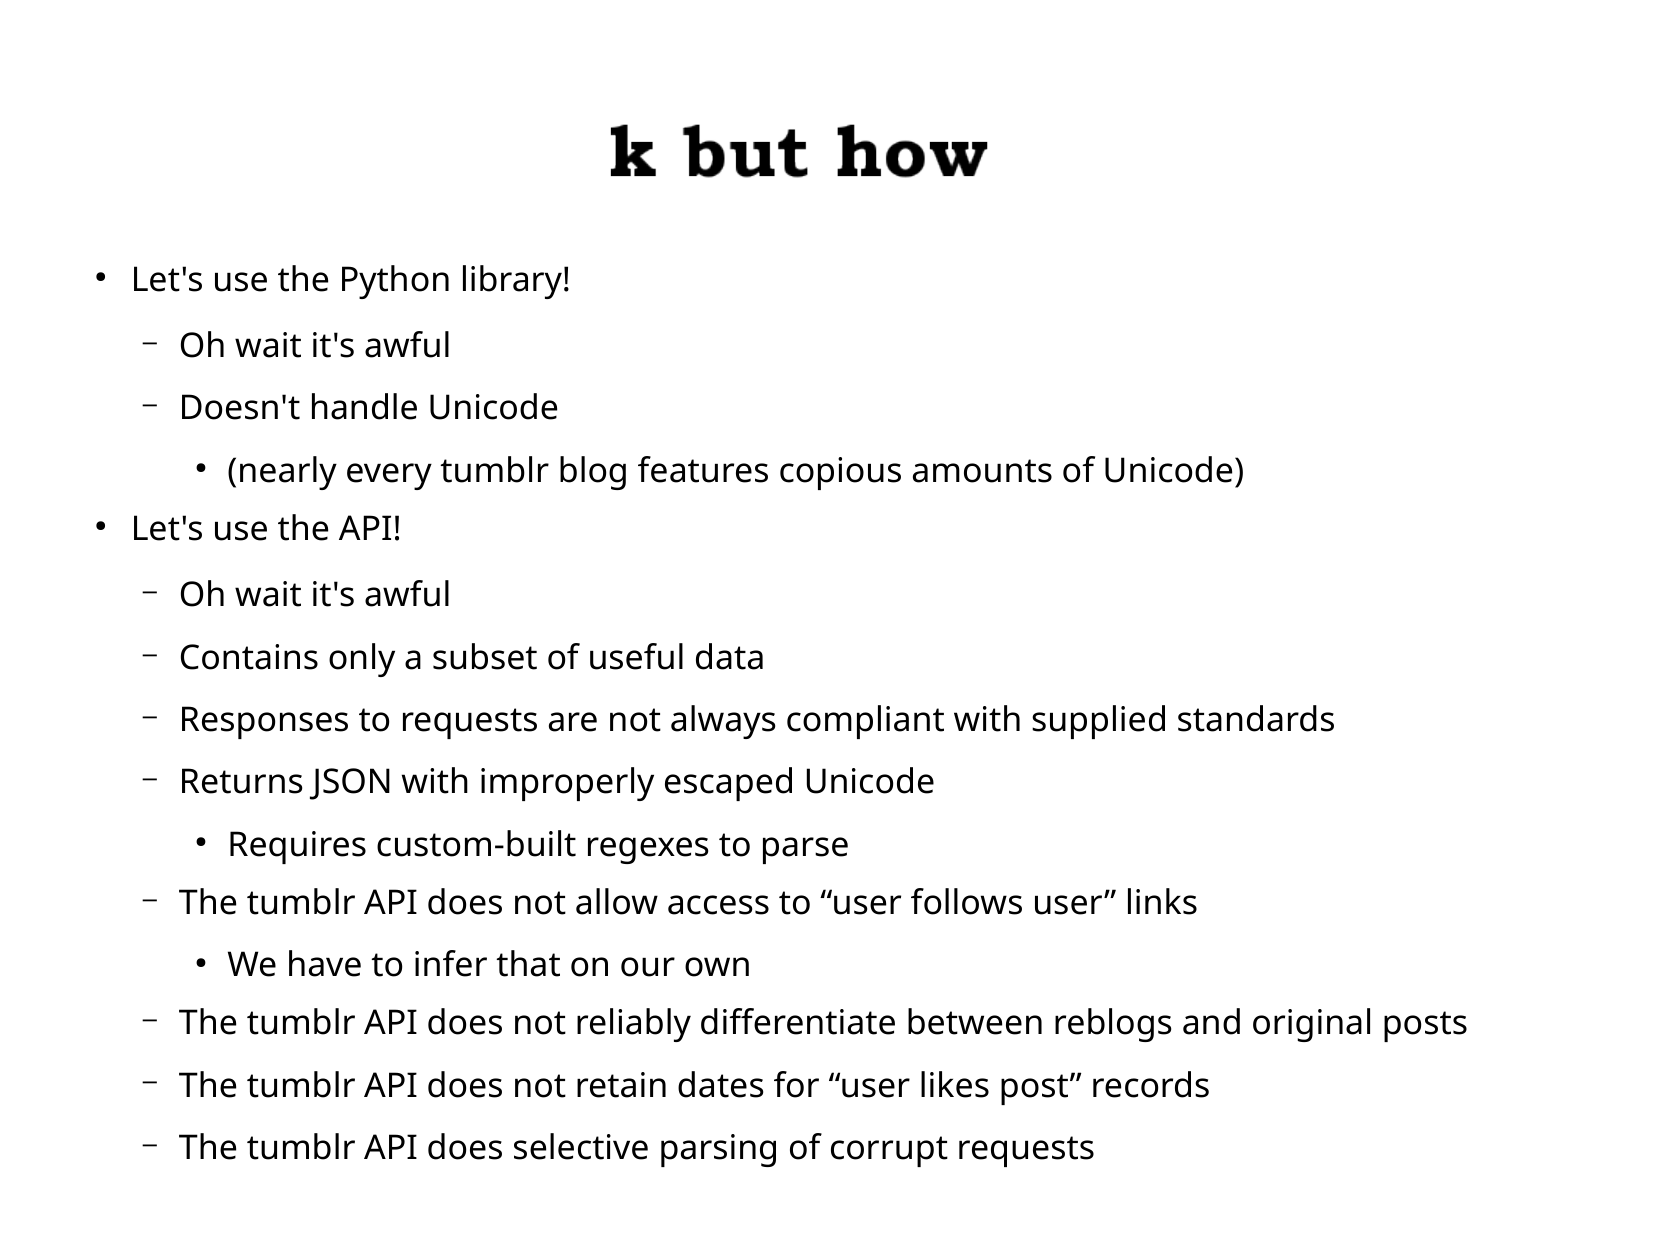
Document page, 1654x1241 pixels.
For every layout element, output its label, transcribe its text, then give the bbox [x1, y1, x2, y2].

picture [600, 98, 1460, 208]
list Let's use the Python library! Oh wait it's awful Doesn't handle Unicode (nearly every tumblr blog features copious amounts of Unicode) Let's use the API! Oh wait it's awful Contains only a subset of useful data Responses to requests are not always compliant with supplied standards Returns JSON with improperly escaped Unicode Requires custom-built regexes to parse The tumblr API does not allow access to “user follows user” links We have to infer that on our own The tumblr API does not reliably differentiate between reblogs and original posts The tumblr API does not retain dates for “user likes post” records The tumblr API does selective parsing of corrupt requests [82, 255, 1571, 1171]
